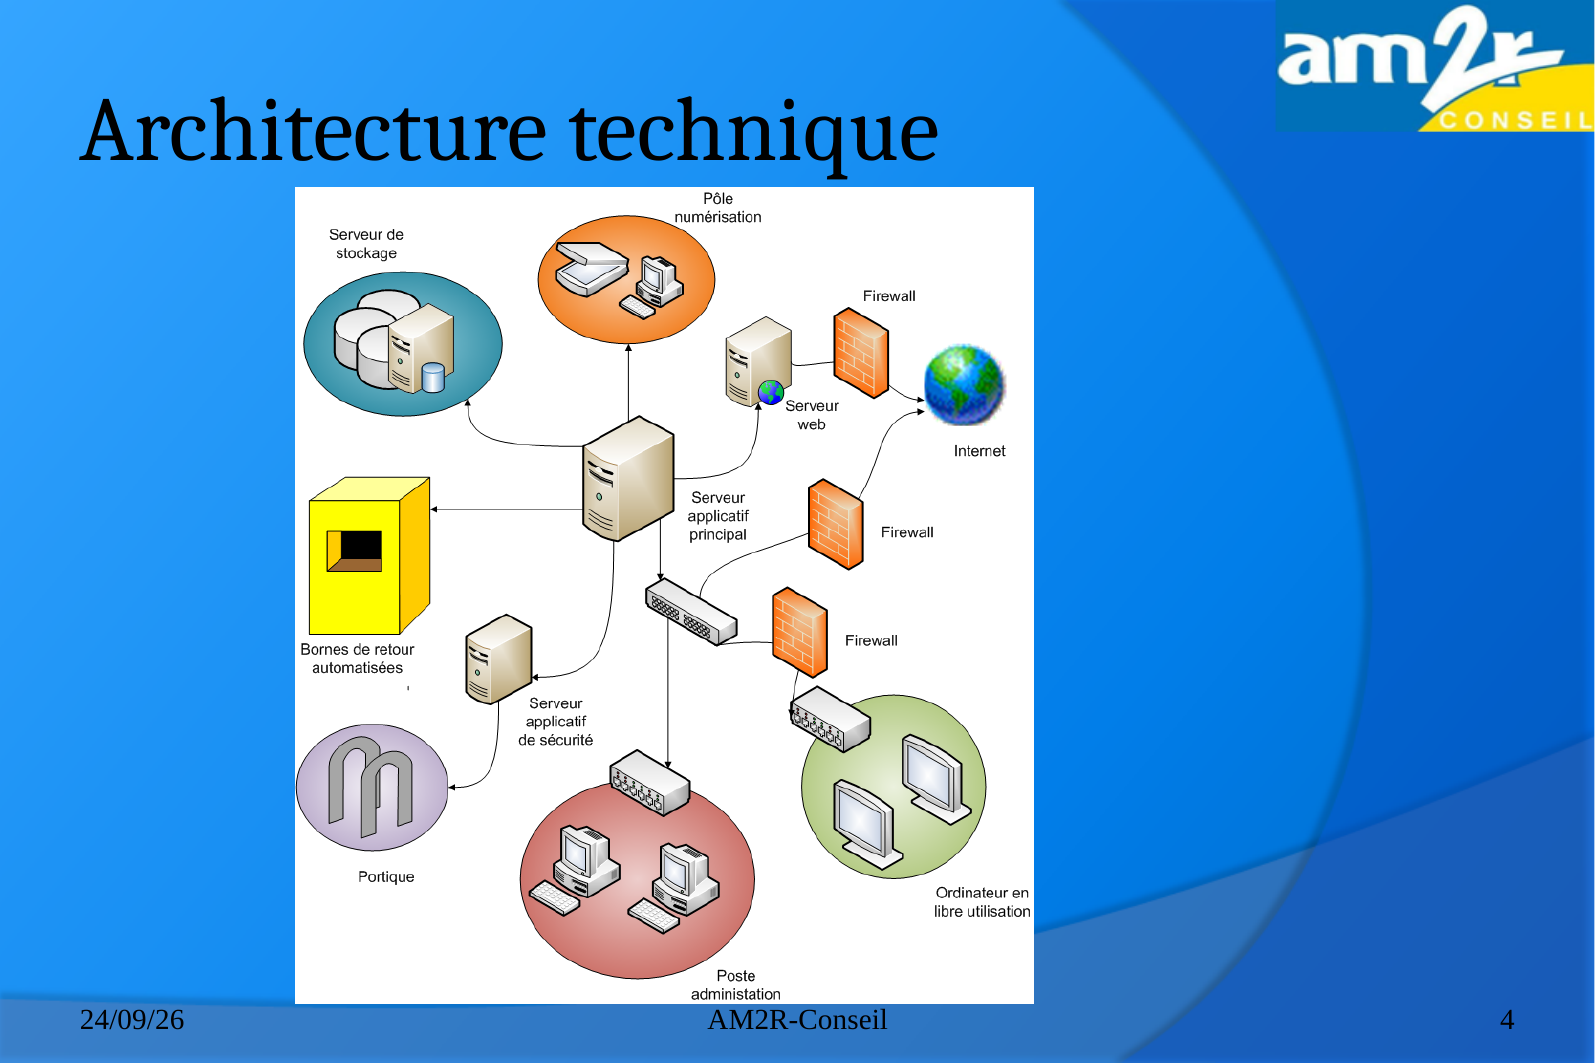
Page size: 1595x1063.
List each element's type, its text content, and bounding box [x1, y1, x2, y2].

picture [0, 0, 1595, 1063]
title Architecture technique [79, 42, 1241, 220]
